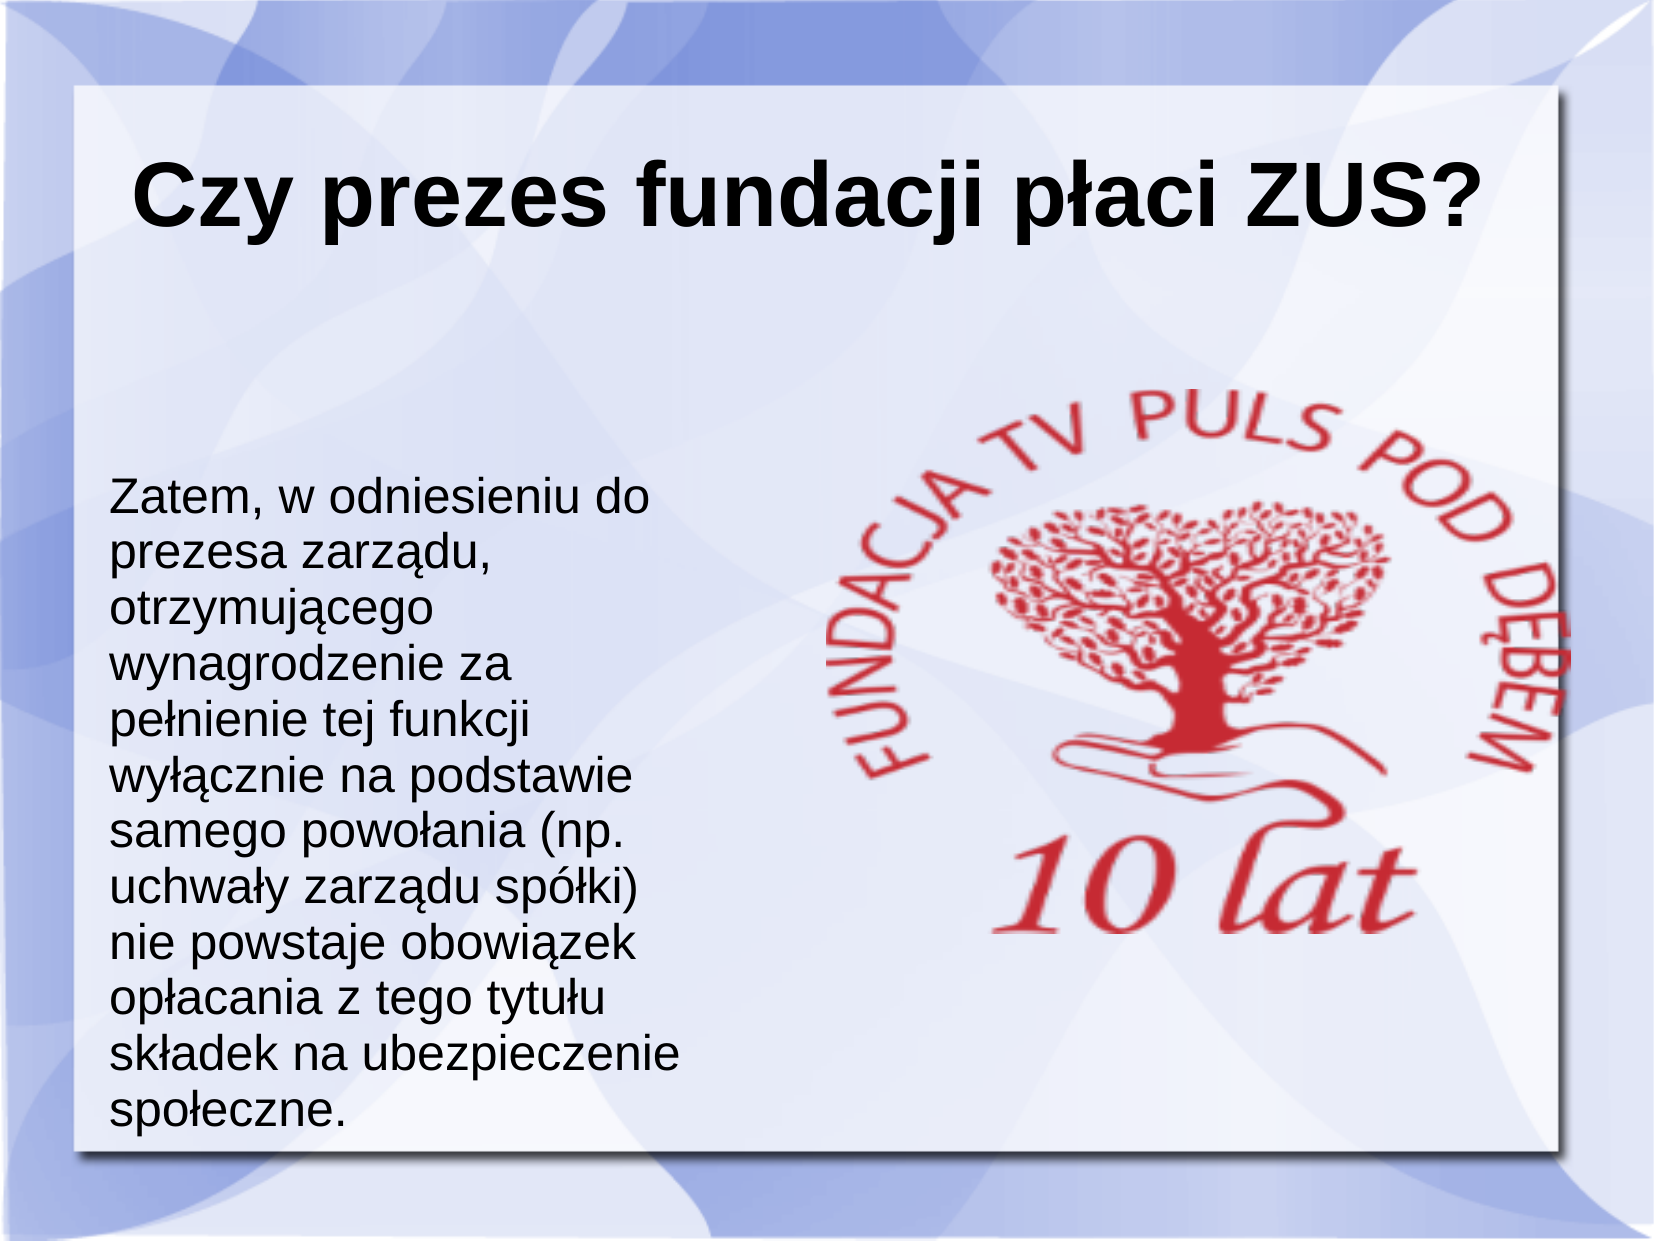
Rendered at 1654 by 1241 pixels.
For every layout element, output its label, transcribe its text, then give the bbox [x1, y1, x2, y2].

title Czy prezes fundacji płaci ZUS? [82, 90, 1536, 298]
text_box Zatem, w odniesieniu do prezesa zarządu, otrzymującego wynagrodzenie za pełnienie tej funkcji wyłącznie na podstawie samego powołania (np. uchwały zarządu spółki) nie powstaje obowiązek opłacania z tego tytułu składek na ubezpieczenie społeczne. [94, 460, 714, 1145]
picture [0, 0, 1654, 1241]
